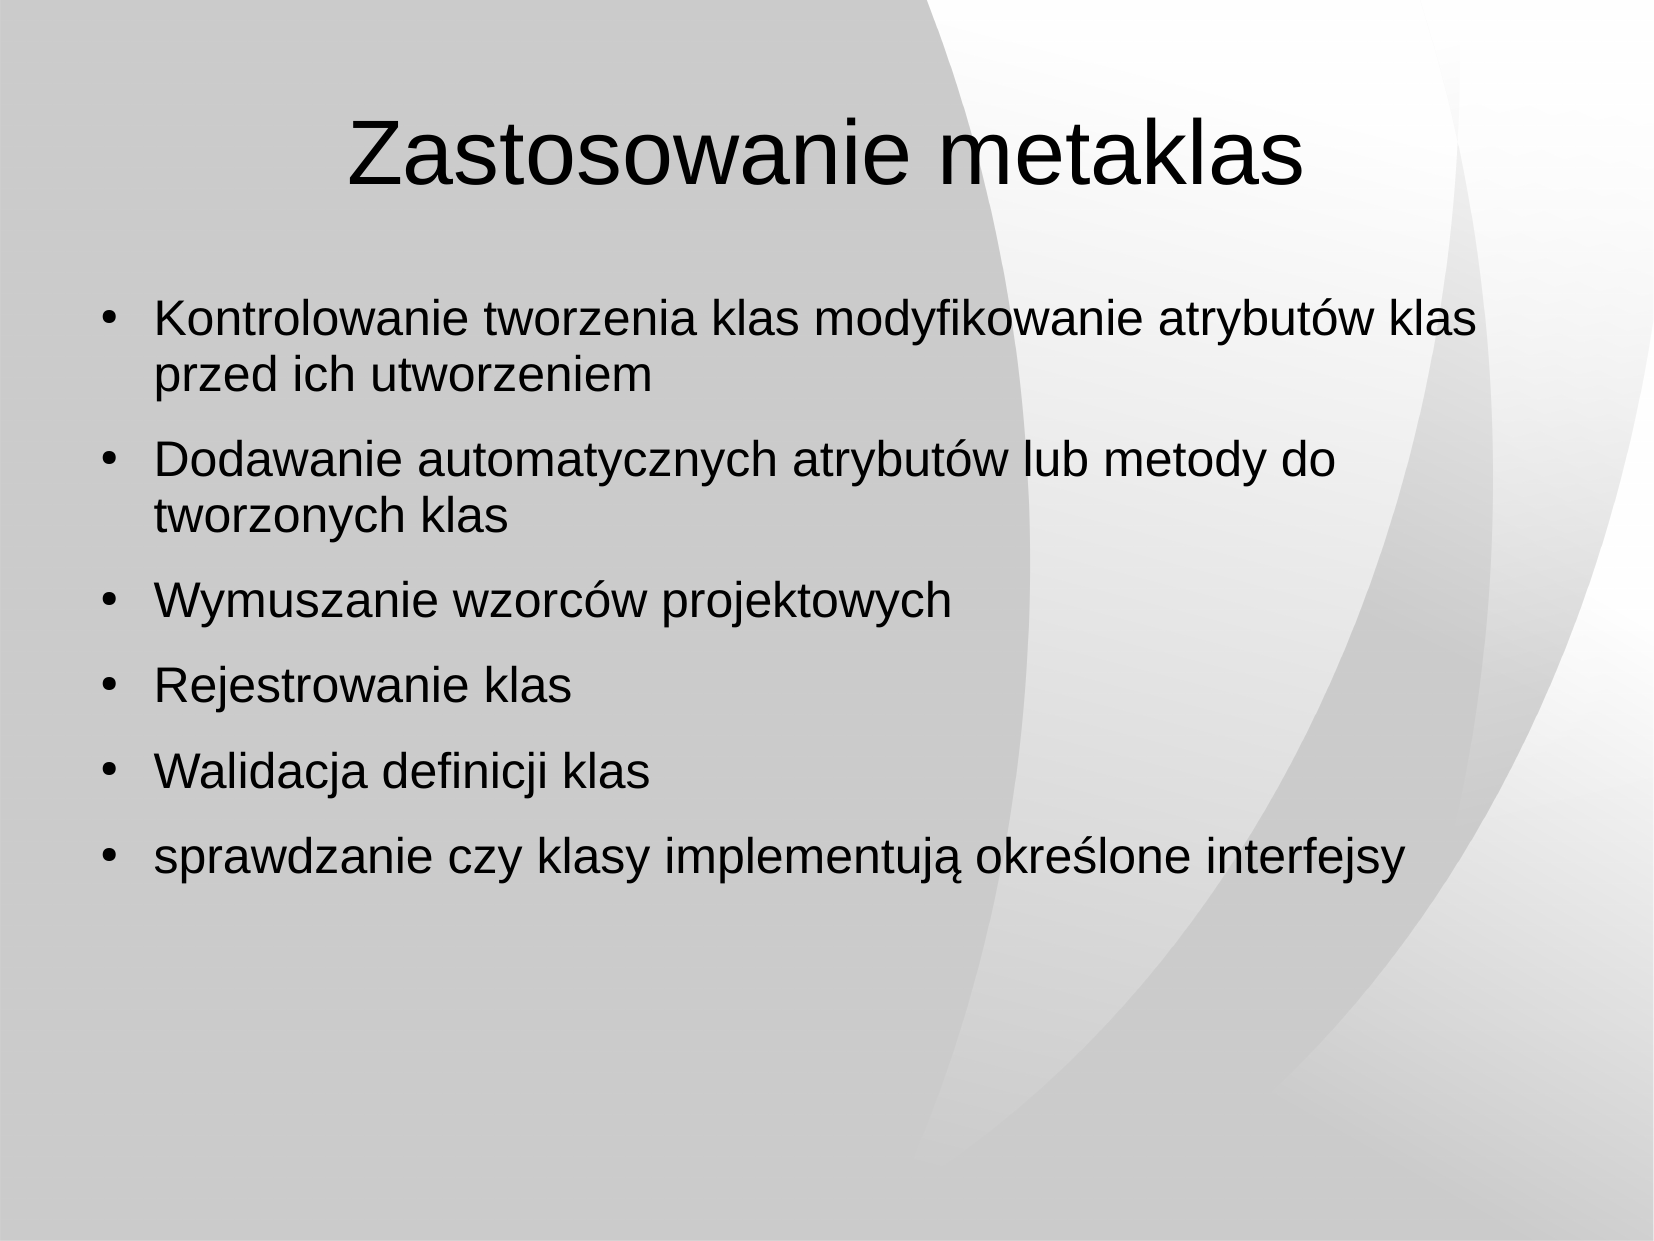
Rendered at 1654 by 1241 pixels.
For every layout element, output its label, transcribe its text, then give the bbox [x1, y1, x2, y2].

title Zastosowanie metaklas [82, 49, 1571, 257]
list Kontrolowanie tworzenia klas modyfikowanie atrybutów klas przed ich utworzeniem Dodawanie automatycznych atrybutów lub metody do tworzonych klas Wymuszanie wzorców projektowych Rejestrowanie klas Walidacja definicji klas sprawdzanie czy klasy implementują określone interfejsy [82, 290, 1571, 1109]
picture [0, 0, 1654, 1241]
